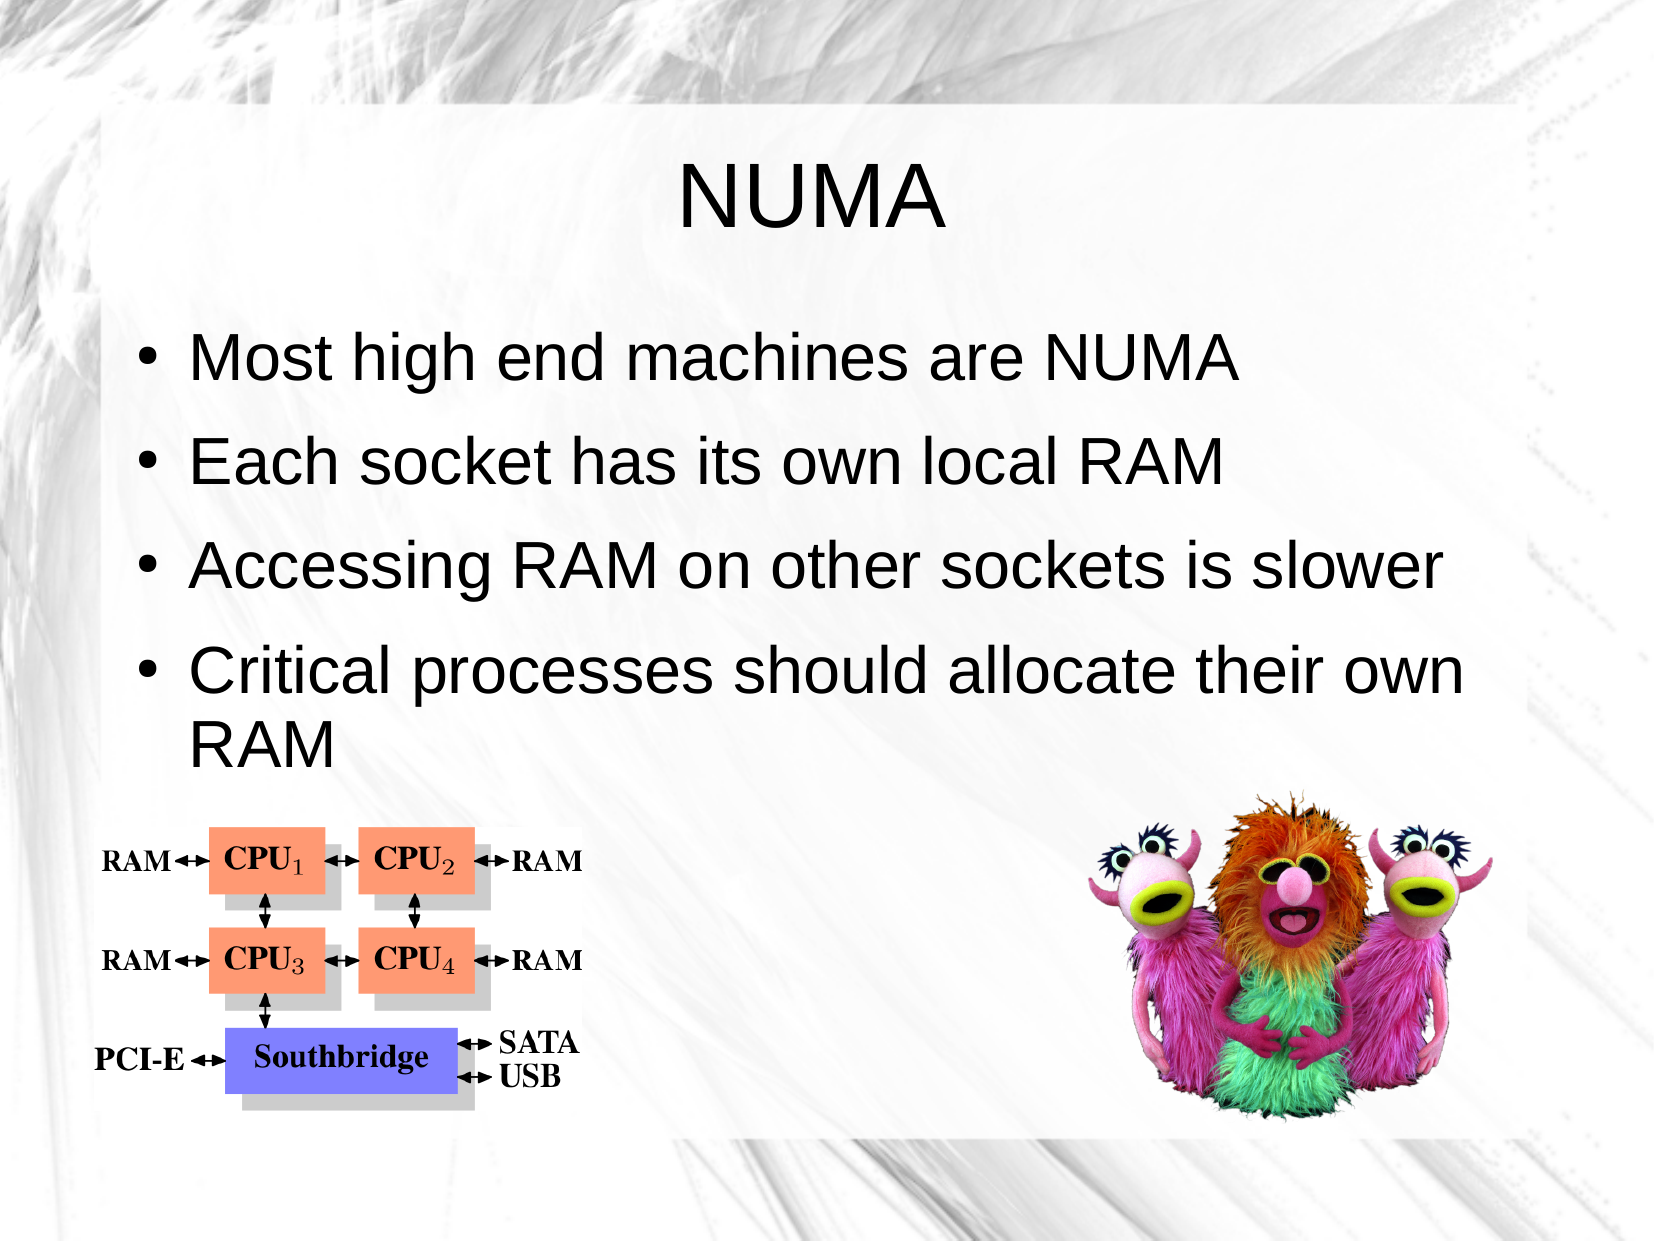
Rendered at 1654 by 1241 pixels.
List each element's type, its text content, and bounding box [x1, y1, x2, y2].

picture [0, 0, 1654, 1241]
title NUMA [118, 112, 1506, 281]
list Most high end machines are NUMA Each socket has its own local RAM Accessing RAM on other sockets is slower Critical processes should allocate their own RAM [118, 319, 1571, 1040]
